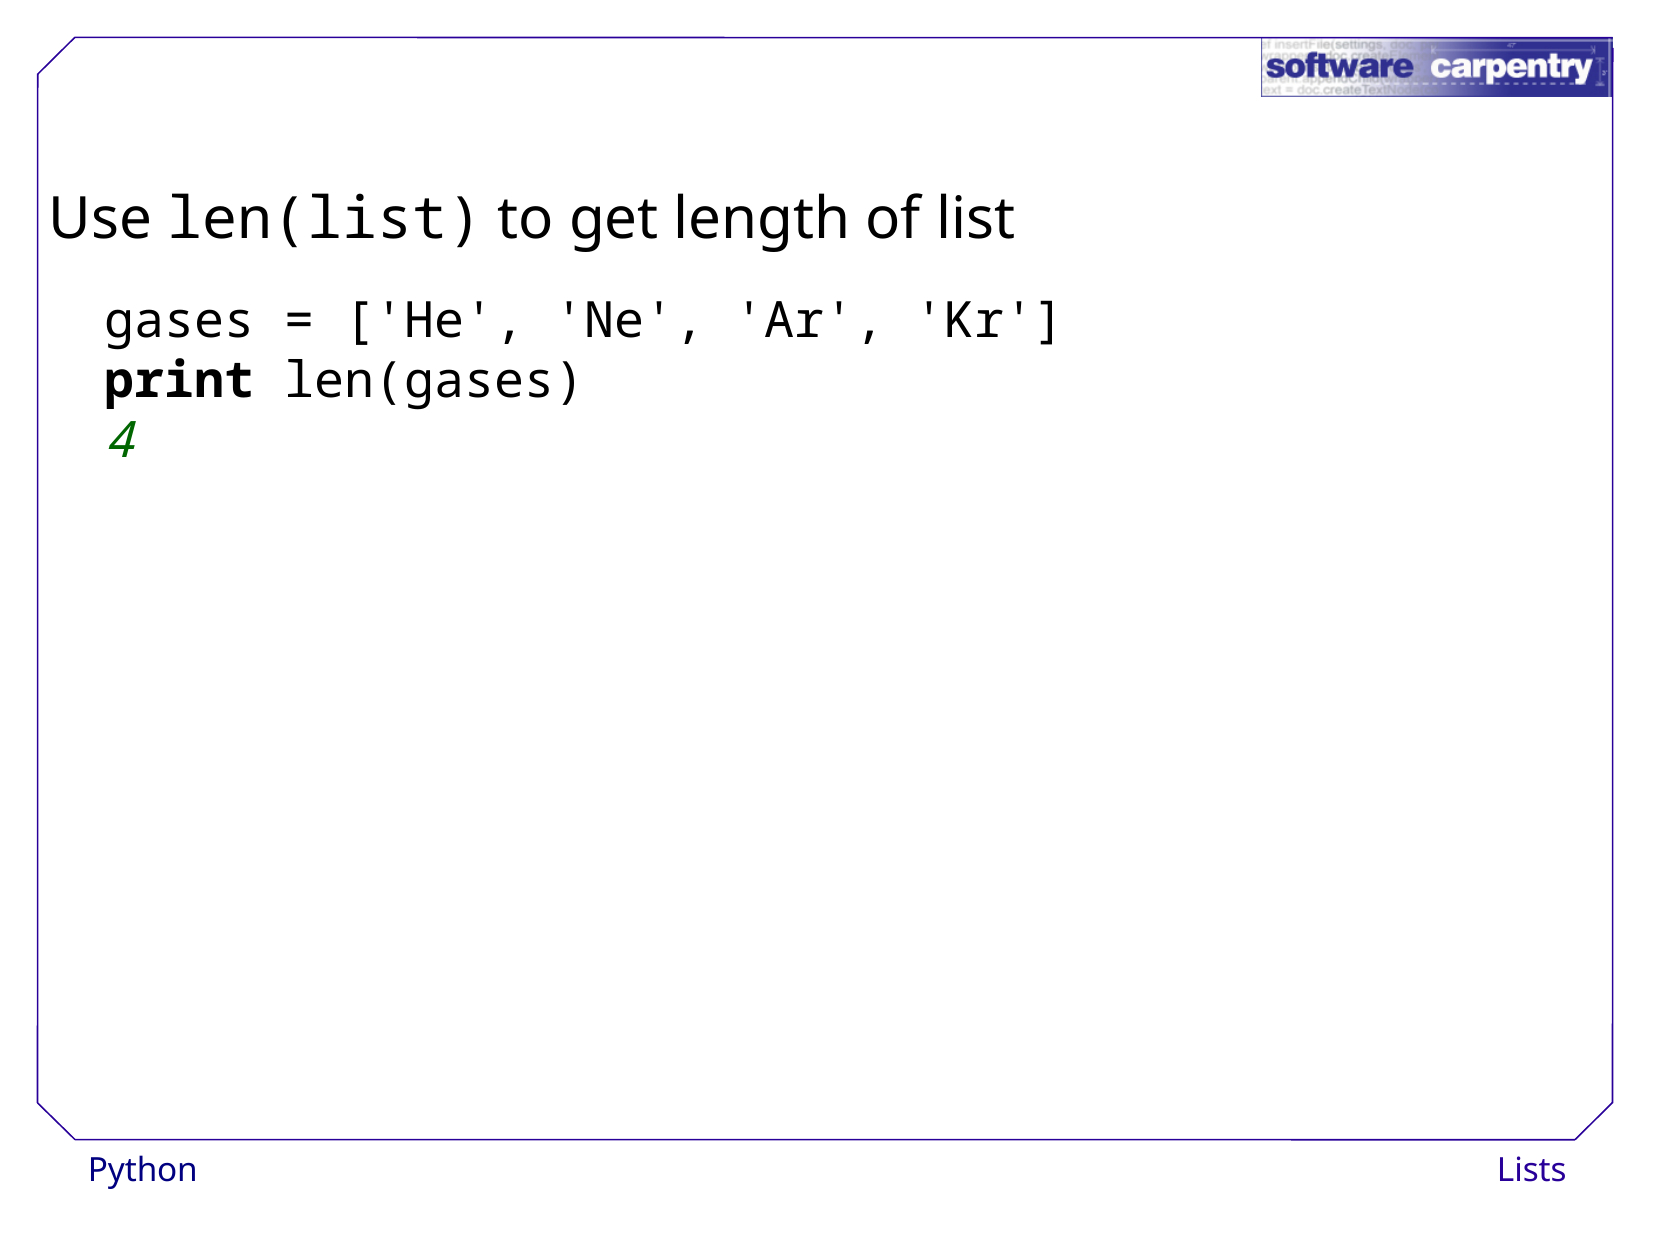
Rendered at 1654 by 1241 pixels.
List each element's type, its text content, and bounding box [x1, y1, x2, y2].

text_box Use len(list) to get length of list [34, 138, 1181, 259]
picture [1261, 39, 1613, 97]
text_box gases = ['He', 'Ne', 'Ar', 'Kr'] print len(gases) 4 [89, 279, 1512, 479]
